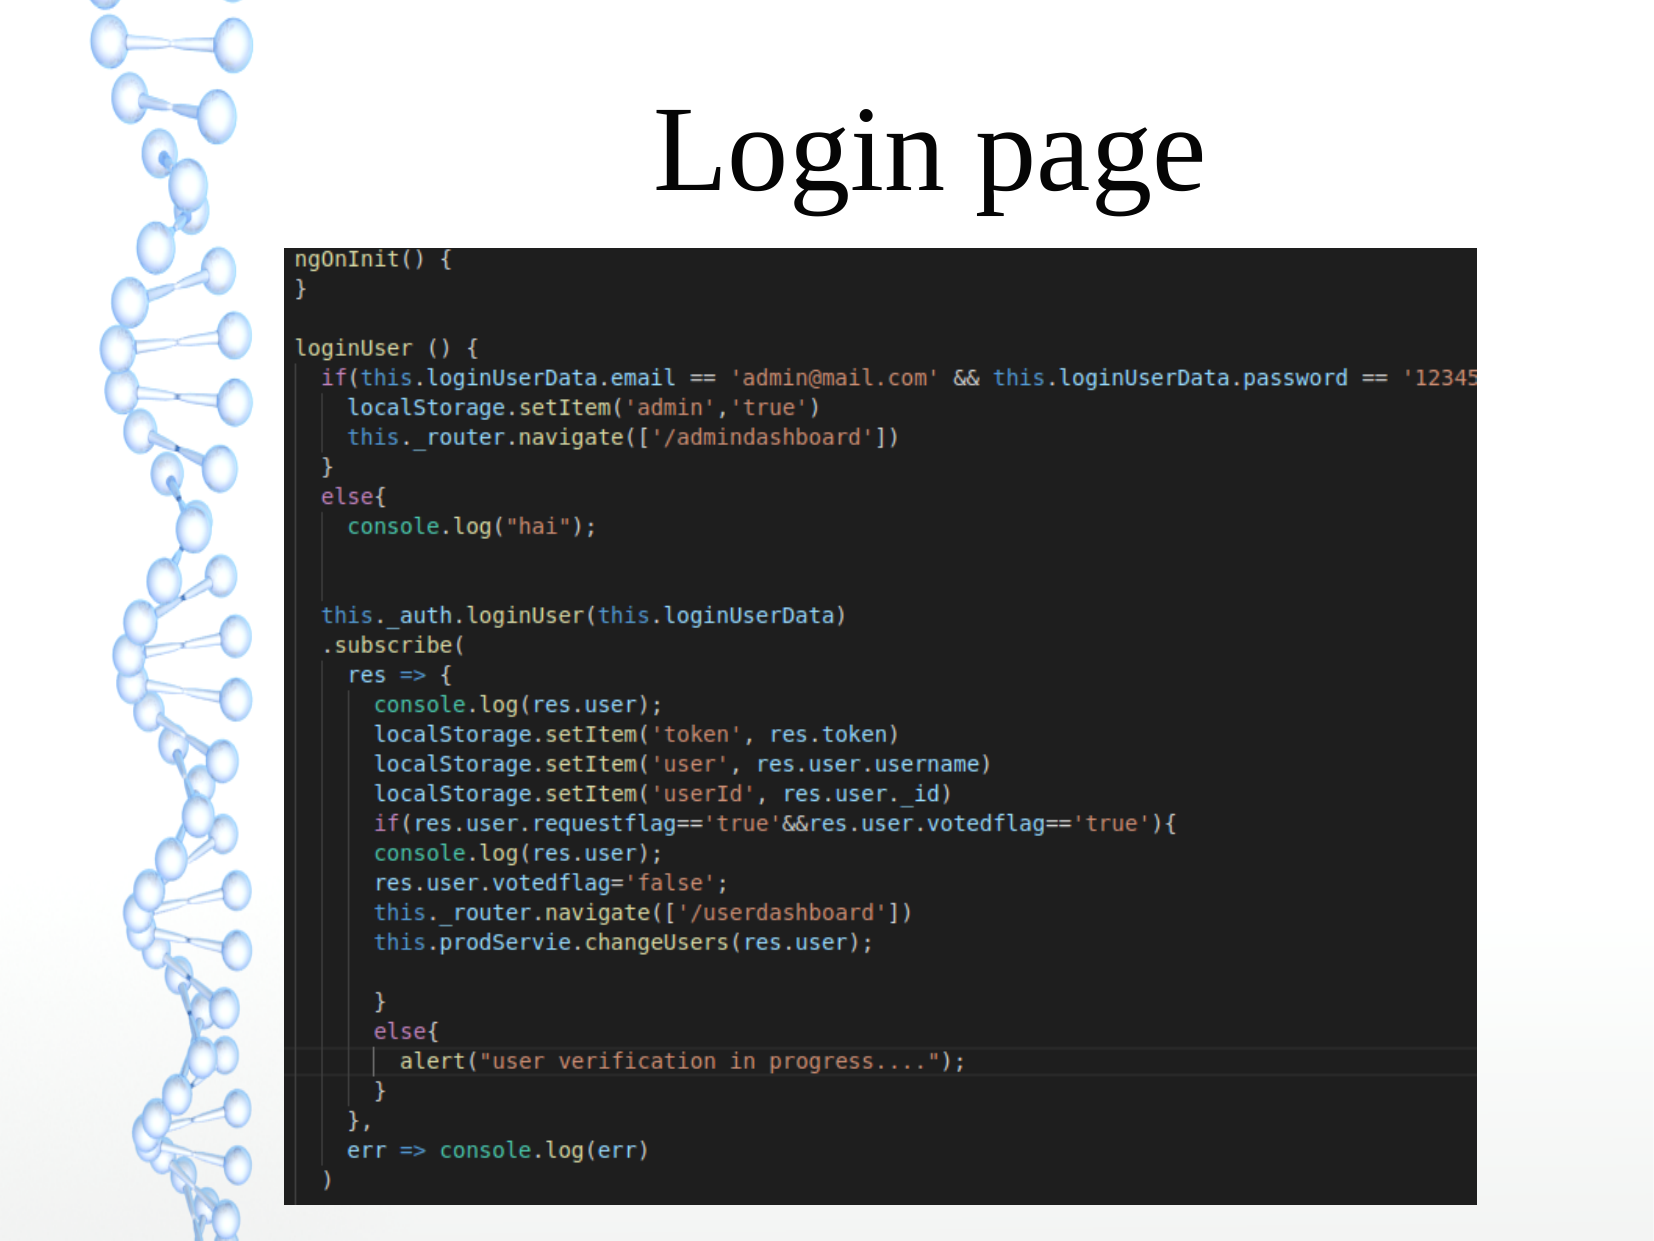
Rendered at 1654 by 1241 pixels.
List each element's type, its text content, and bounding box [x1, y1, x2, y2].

title Login page [265, 47, 1595, 252]
picture [0, 0, 1654, 1241]
